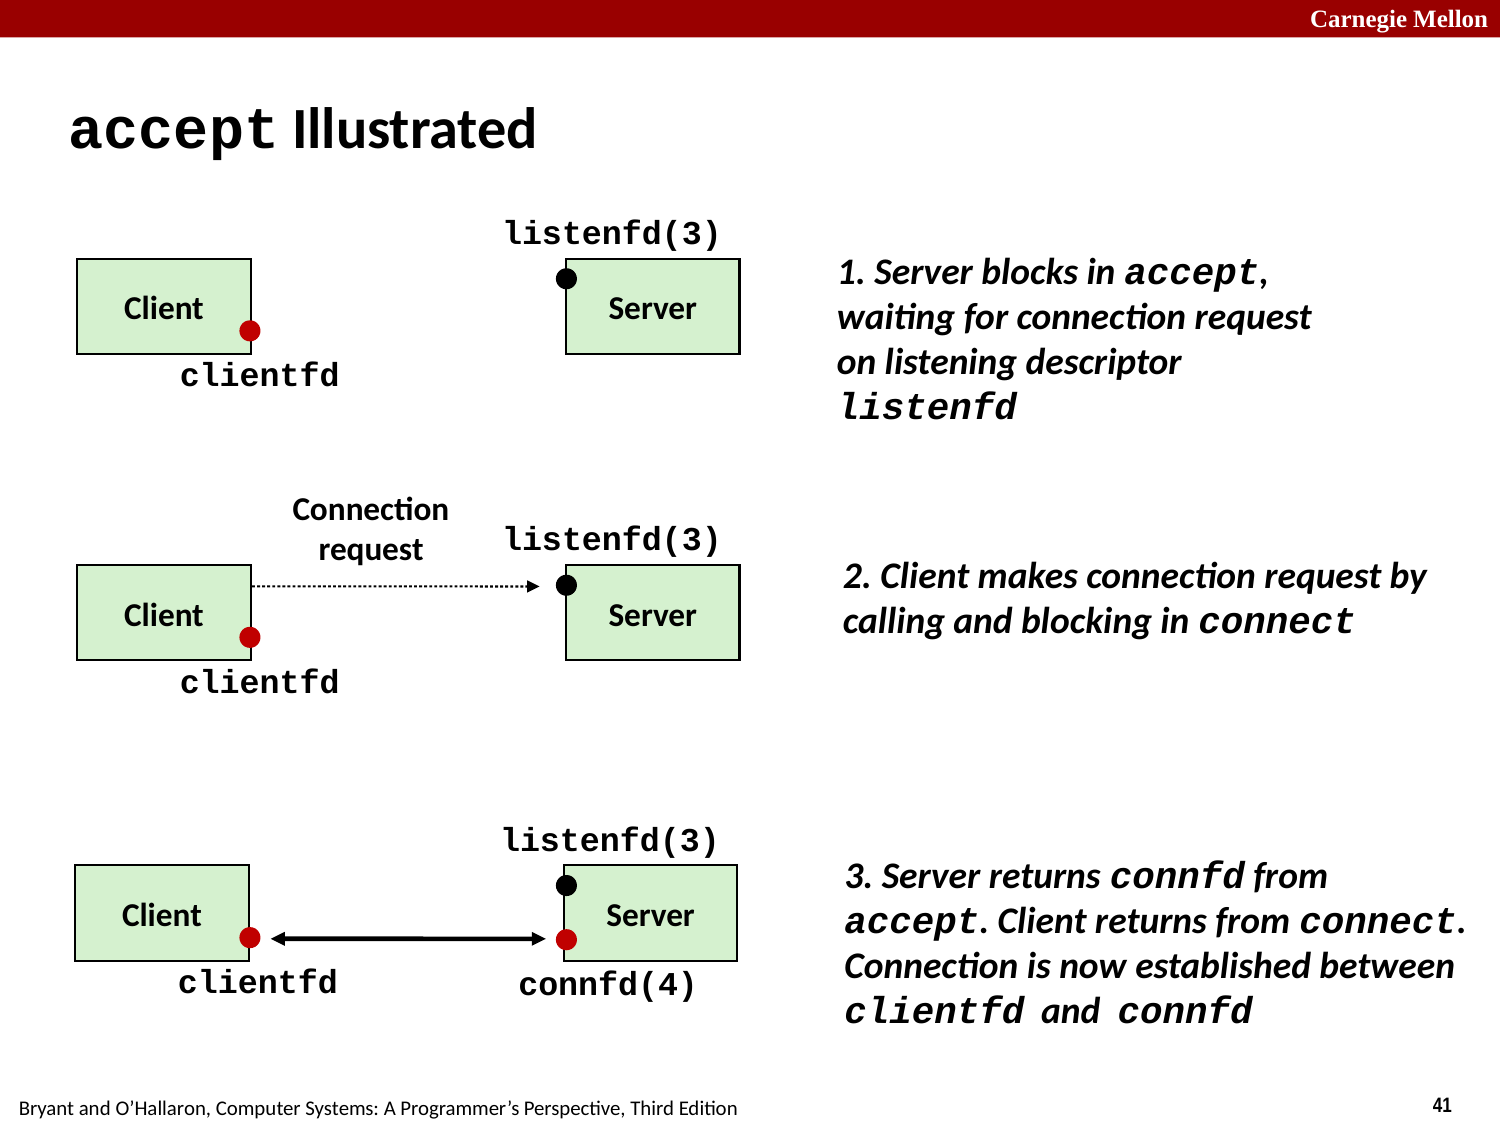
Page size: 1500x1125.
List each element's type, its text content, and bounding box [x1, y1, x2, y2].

text_box [555, 875, 577, 897]
text_box Server [563, 865, 738, 961]
text_box [555, 929, 577, 951]
text_box [555, 268, 577, 290]
text_box Server [565, 565, 740, 661]
text_box listenfd(3) [487, 510, 737, 565]
text_box Client [75, 865, 249, 961]
text_box 1. Server blocks in accept, waiting for connection request on listening descriptor listenfd [822, 239, 1363, 435]
text_box listenfd(3) [485, 810, 735, 866]
text_box 3. Server returns connfd from accept. Client returns from connect. Connection is now established between clientfd and connfd [829, 843, 1488, 1039]
text_box 2. Client makes connection request by calling and blocking in connect [828, 543, 1463, 649]
text_box listenfd(3) [487, 203, 737, 259]
text_box [239, 320, 261, 342]
text_box Client [77, 565, 251, 661]
text_box Server [565, 258, 740, 354]
text_box [239, 626, 261, 648]
text_box clientfd [165, 345, 355, 401]
text_box connfd(4) [503, 954, 714, 1010]
text_box clientfd [165, 652, 355, 708]
title accept Illustrated [53, 78, 1429, 173]
text_box [555, 574, 577, 596]
text_box clientfd [162, 952, 353, 1008]
text_box Client [77, 258, 251, 354]
text_box [239, 927, 261, 949]
text_box Connection request [277, 479, 465, 575]
